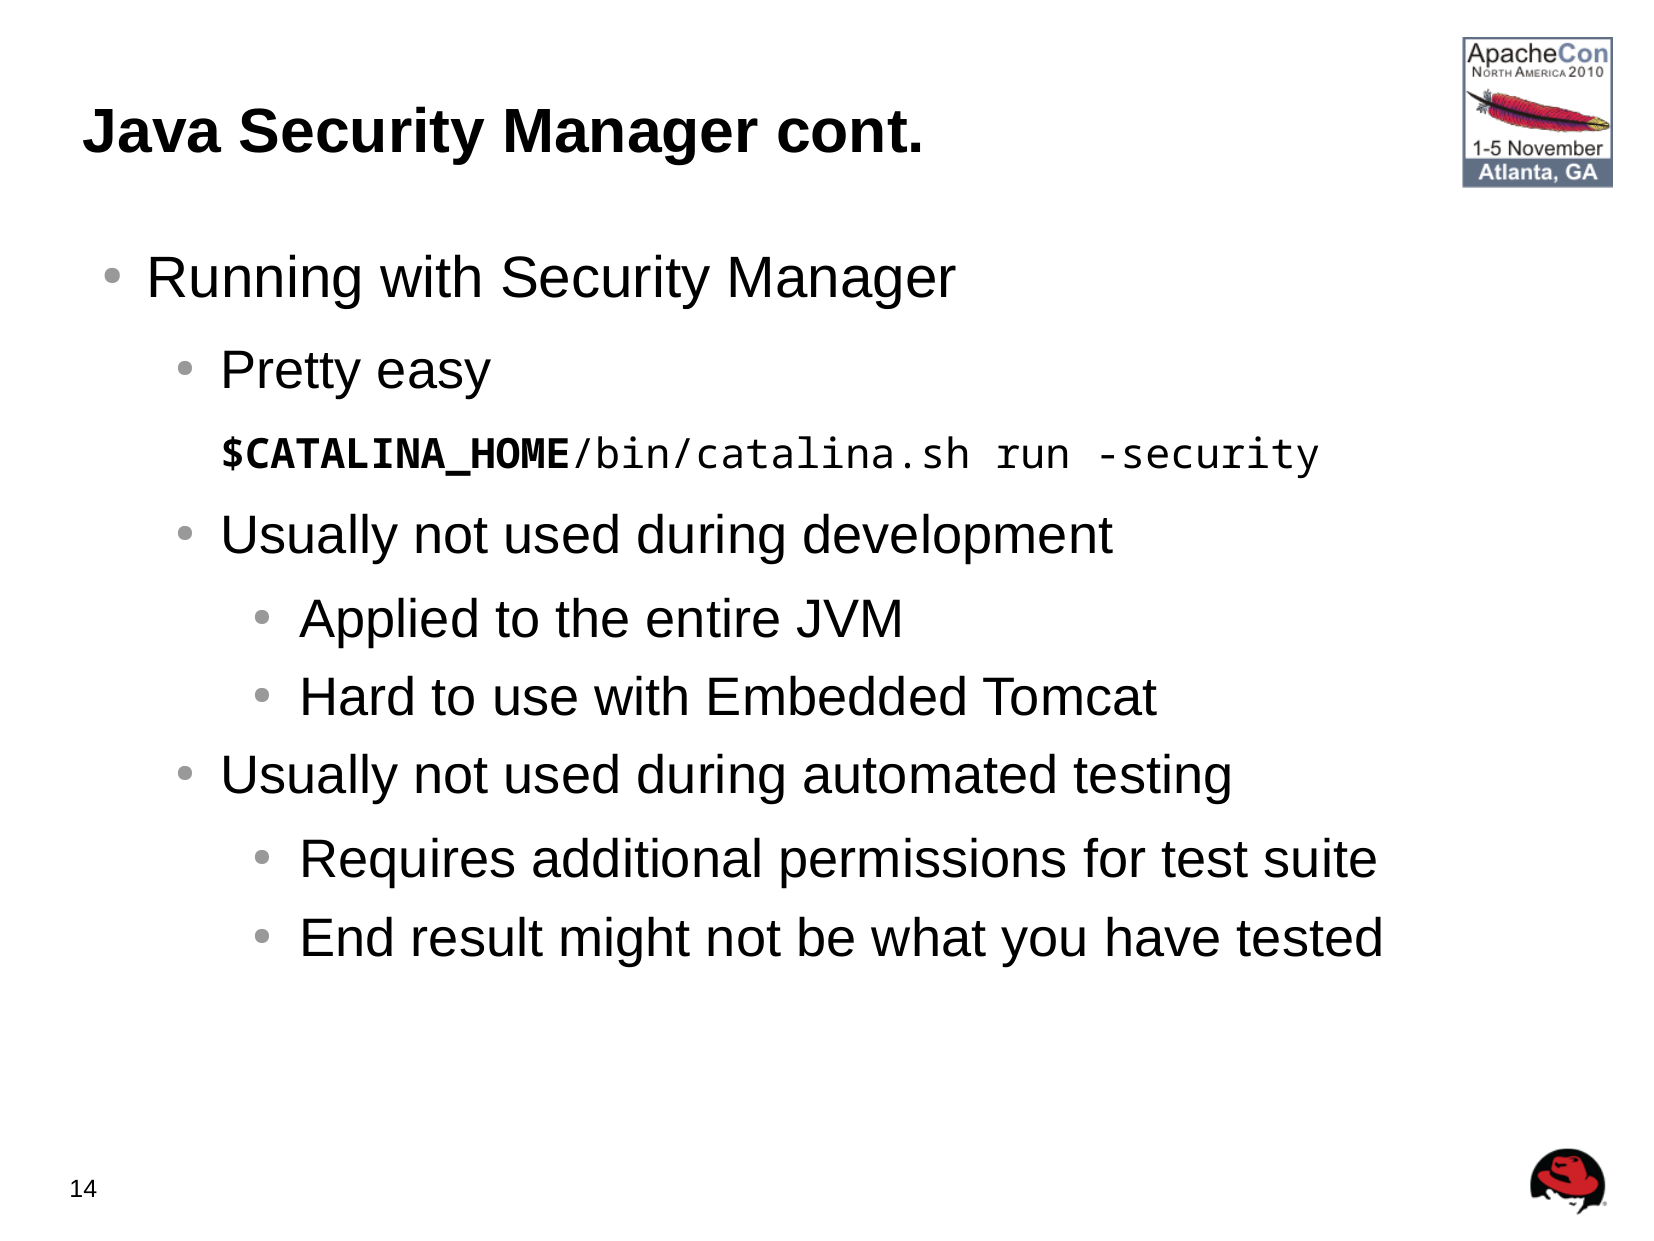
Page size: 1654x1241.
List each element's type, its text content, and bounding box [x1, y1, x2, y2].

list Running with Security Manager Pretty easy $CATALINA_HOME/bin/catalina.sh run -security Usually not used during development Applied to the entire JVM Hard to use with Embedded Tomcat Usually not used during automated testing Requires additional permissions for test suite End result might not be what you have tested [86, 244, 1576, 1024]
title Java Security Manager cont. [82, 45, 1571, 218]
picture [1462, 37, 1613, 188]
picture [1529, 1146, 1613, 1224]
